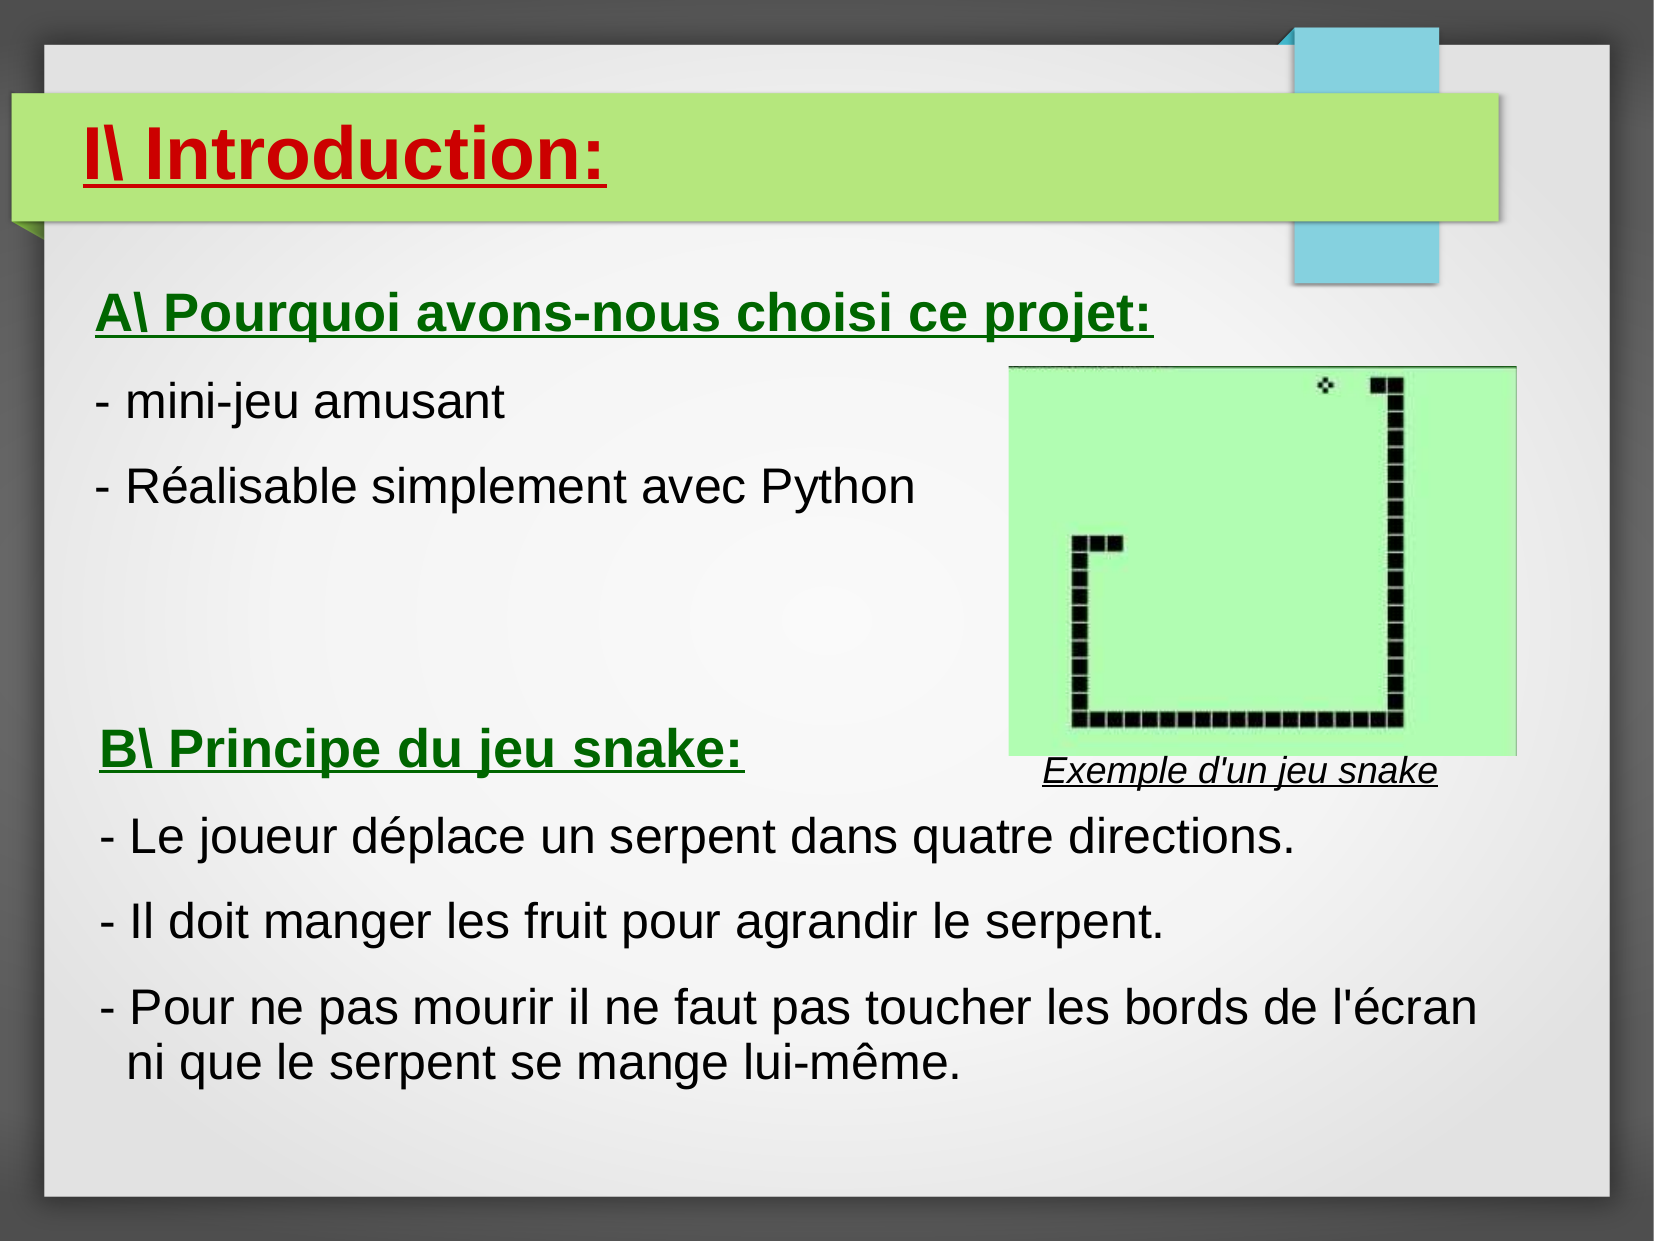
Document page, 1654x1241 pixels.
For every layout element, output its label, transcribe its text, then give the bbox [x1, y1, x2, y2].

title I\ Introduction: [82, 94, 1264, 213]
text_box Exemple d'un jeu snake [1027, 741, 1524, 799]
list A\ Pourquoi avons-nous choisi ce projet: - mini-jeu amusant - Réalisable simplement avec Python [94, 282, 1583, 626]
picture [0, 0, 1654, 1241]
list B\ Principe du jeu snake: - Le joueur déplace un serpent dans quatre directions. - Il doit manger les fruit pour agrandir le serpent. - Pour ne pas mourir il ne faut pas toucher les bords de l'écran ni que le serpent se mange lui-même. [28, 718, 1517, 1182]
